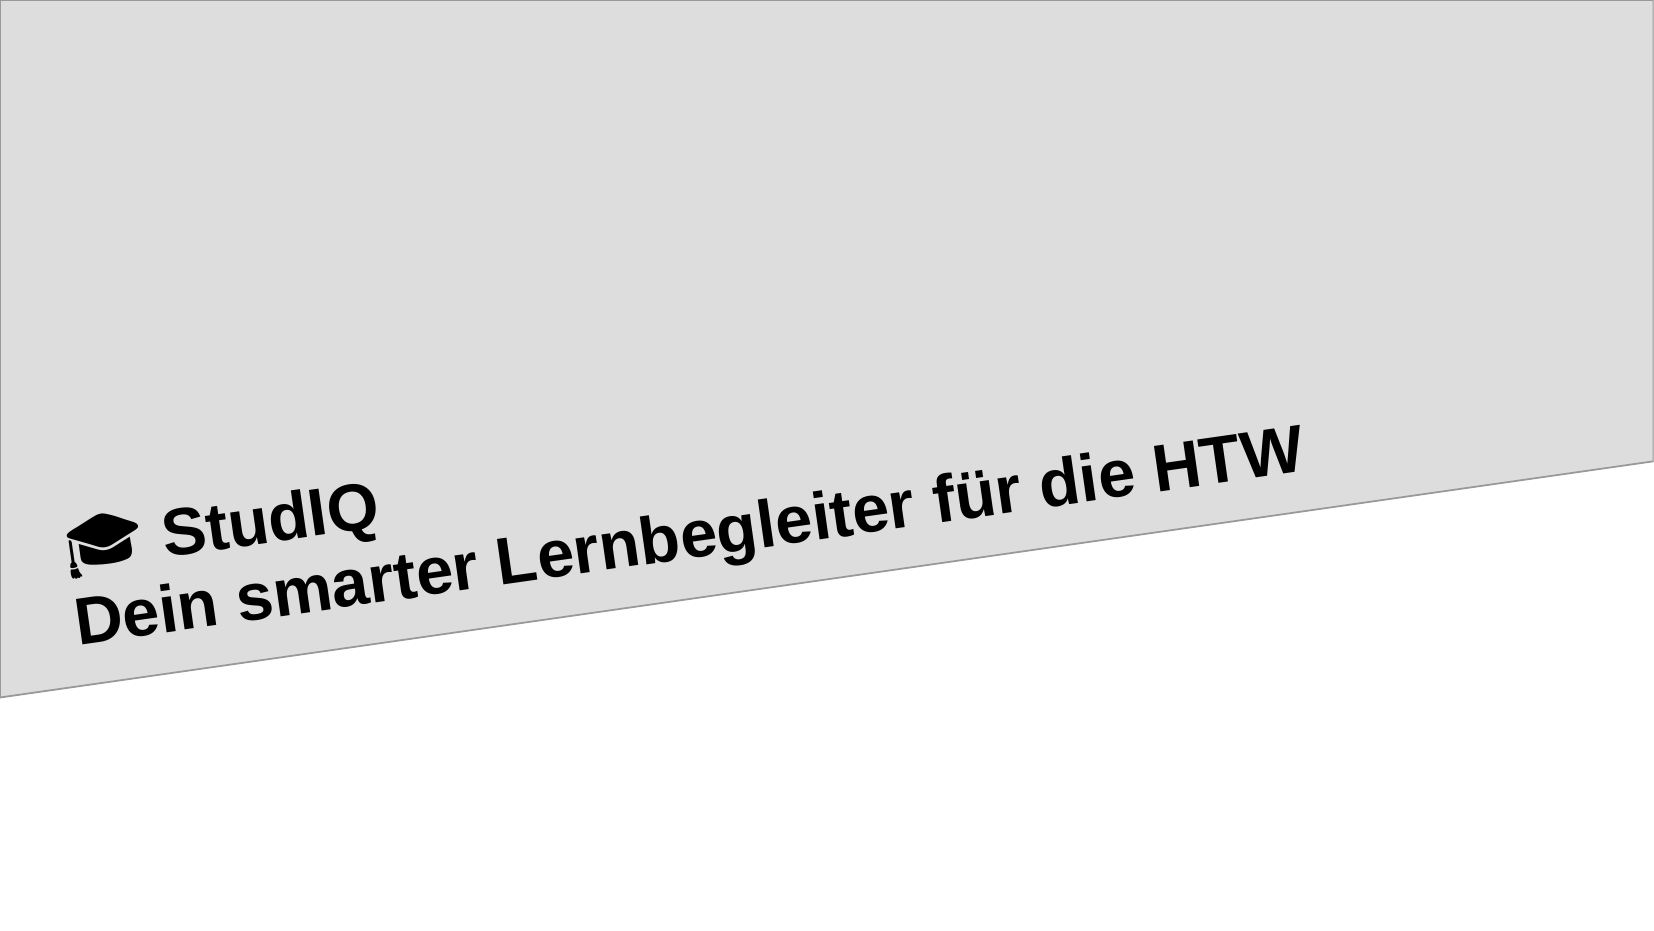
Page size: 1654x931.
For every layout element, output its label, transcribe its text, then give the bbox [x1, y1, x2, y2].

text_box [100, 478, 1546, 782]
title 🎓 StudIQ Dein smarter Lernbegleiter für die HTW [45, 209, 1546, 680]
